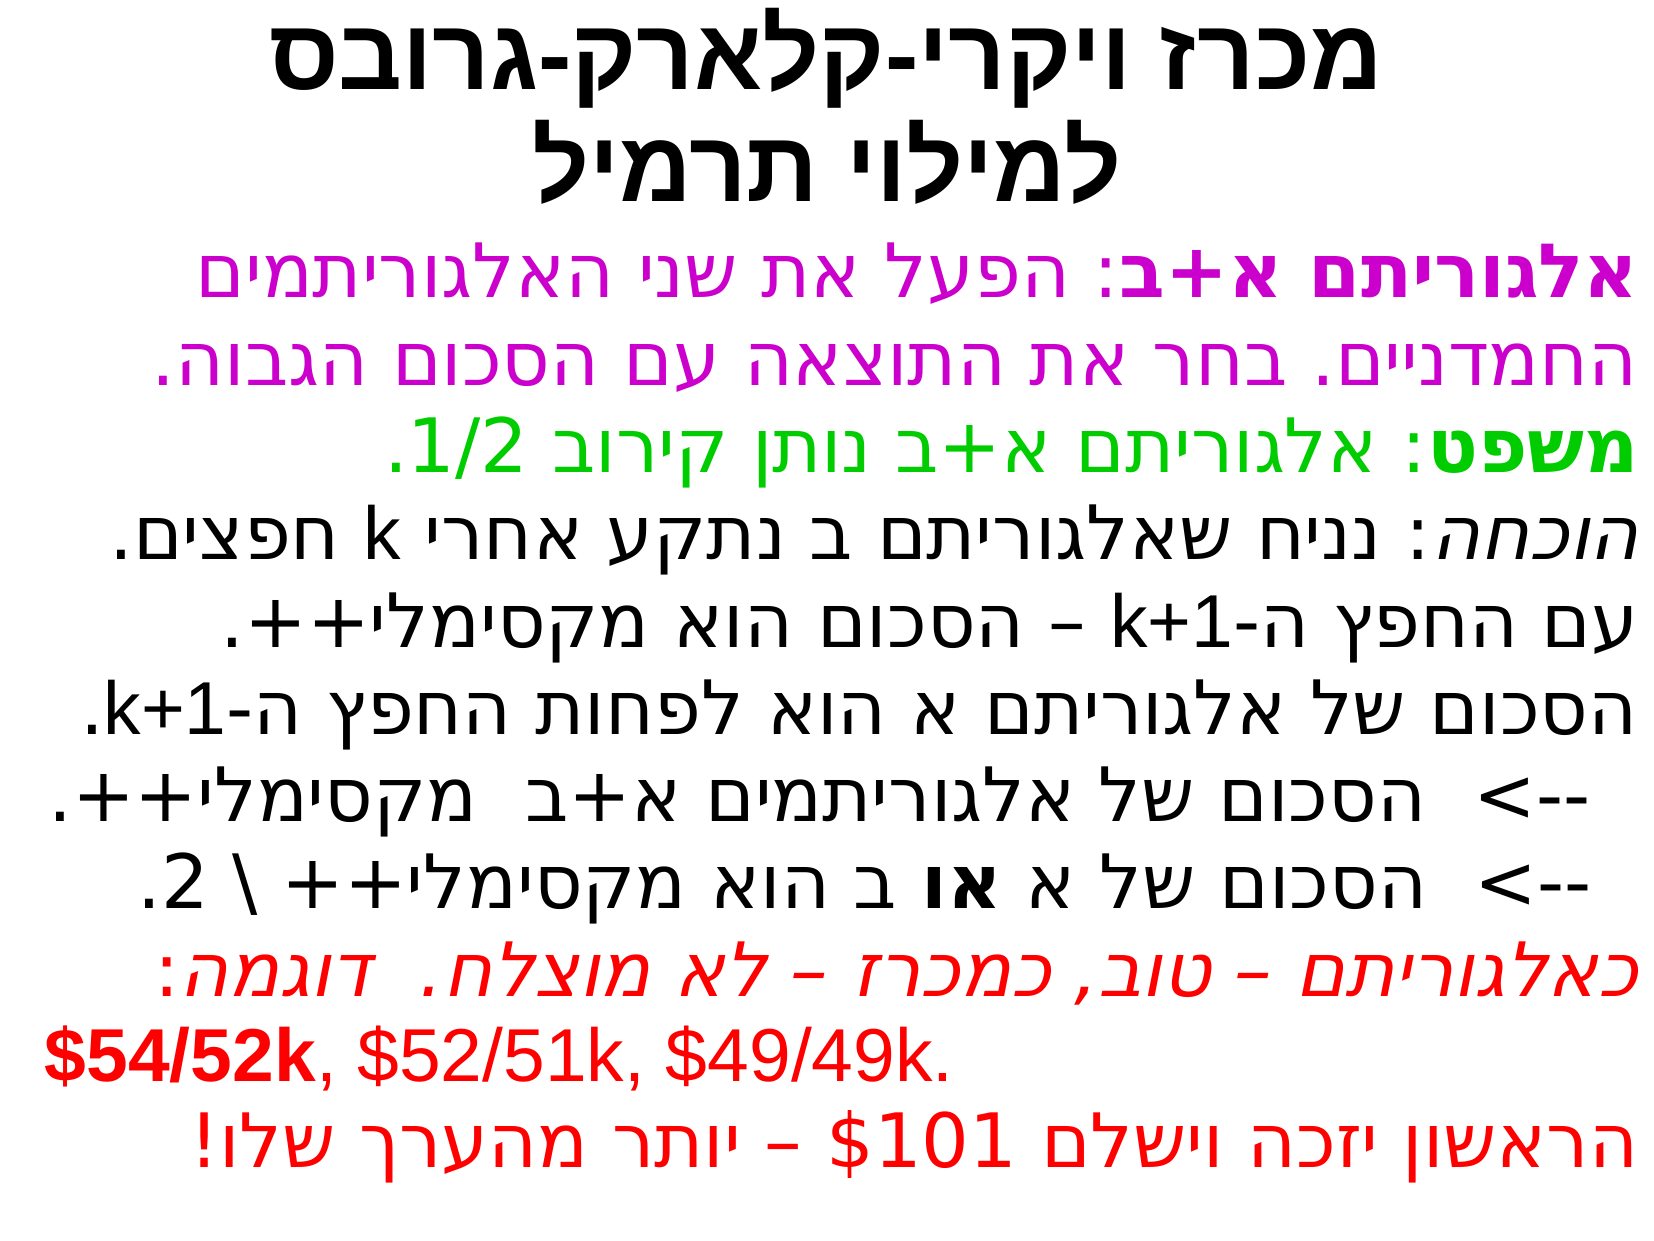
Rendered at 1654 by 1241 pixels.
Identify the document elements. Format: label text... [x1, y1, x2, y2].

title מכרז ויקרי-קלארק-גרובס למילוי תרמיל [0, 0, 1654, 223]
text_box אלגוריתם א+ב: הפעל את שני האלגוריתמים החמדניים. בחר את התוצאה עם הסכום הגבוה. משפט: אלגוריתם א+ב נותן קירוב 1/2. הוכחה: נניח שאלגוריתם ב נתקע אחרי k חפצים. עם החפץ ה-k+1 – הסכום הוא מקסימלי++. הסכום של אלגוריתם א הוא לפחות החפץ ה-k+1. --> הסכום של אלגוריתמים א+ב מקסימלי++. --> הסכום של א או ב הוא מקסימלי++ \ 2. כאלגוריתם – טוב, כמכרז – לא מוצלח. דוגמה: $54/52k, $52/51k, $49/49k. הראשון יזכה וישלם $101 – יותר מהערך שלו! [30, 221, 1654, 1241]
